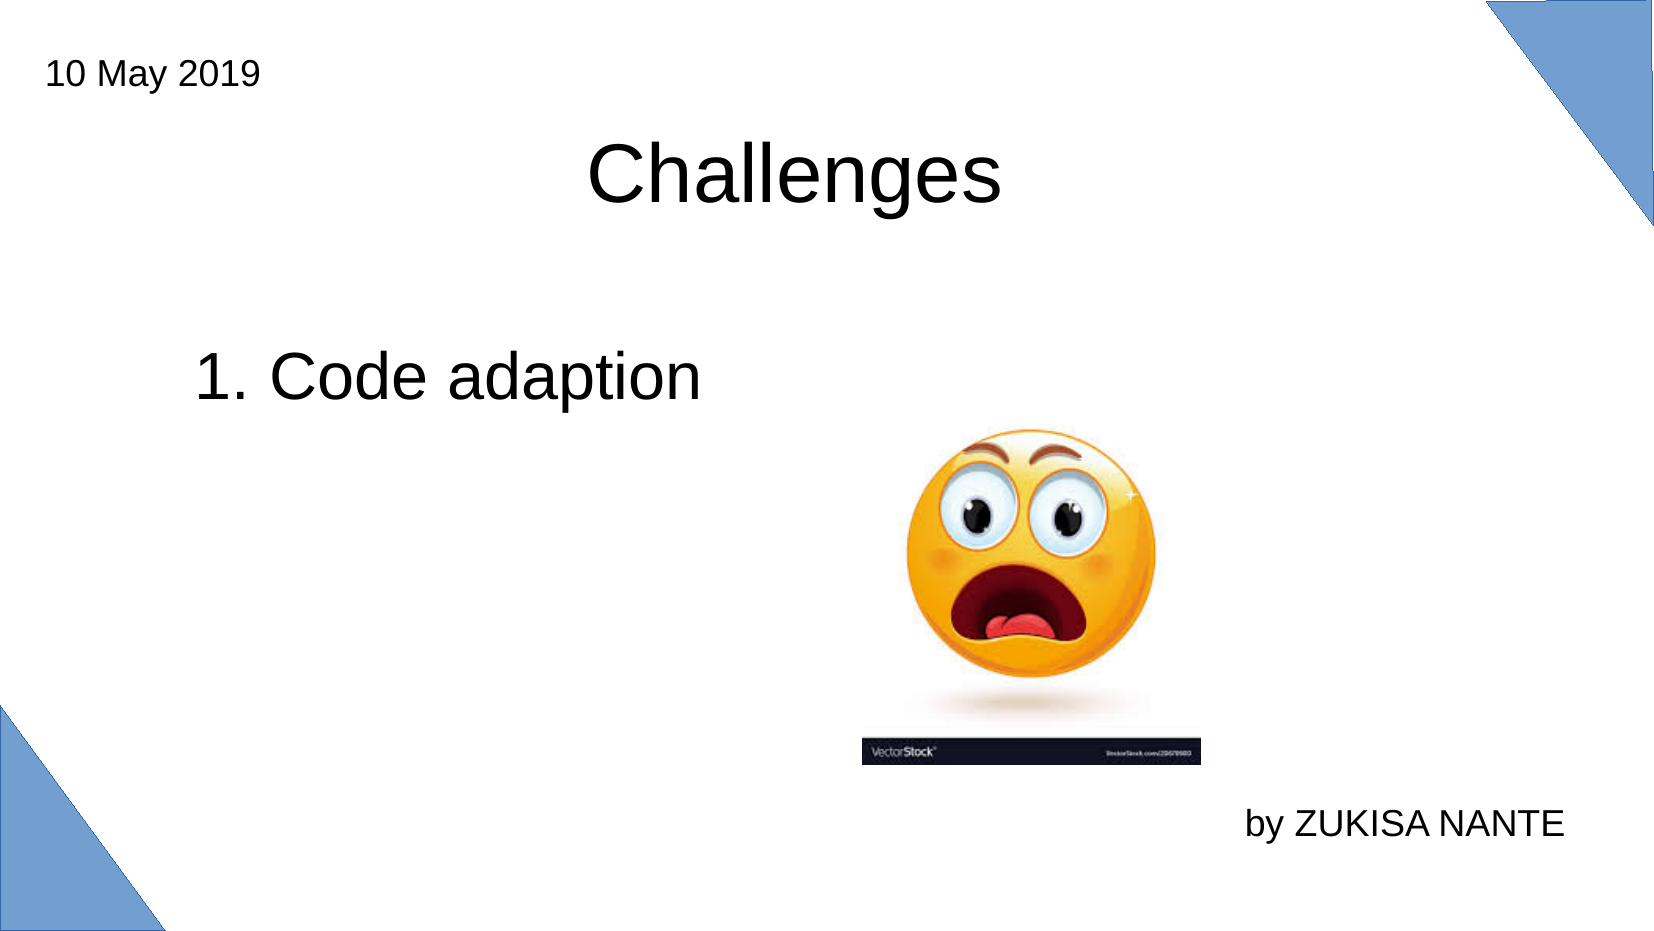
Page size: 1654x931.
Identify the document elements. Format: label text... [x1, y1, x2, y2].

text_box 1. Code adaption [180, 331, 841, 571]
picture [862, 400, 1201, 766]
text_box Challenges [45, 120, 1546, 271]
text_box 10 May 2019 [30, 45, 421, 102]
text_box [1486, 0, 1654, 226]
text_box [1080, 795, 1654, 866]
text_box by ZUKISA NANTE [1230, 795, 1621, 852]
text_box [0, 705, 166, 931]
